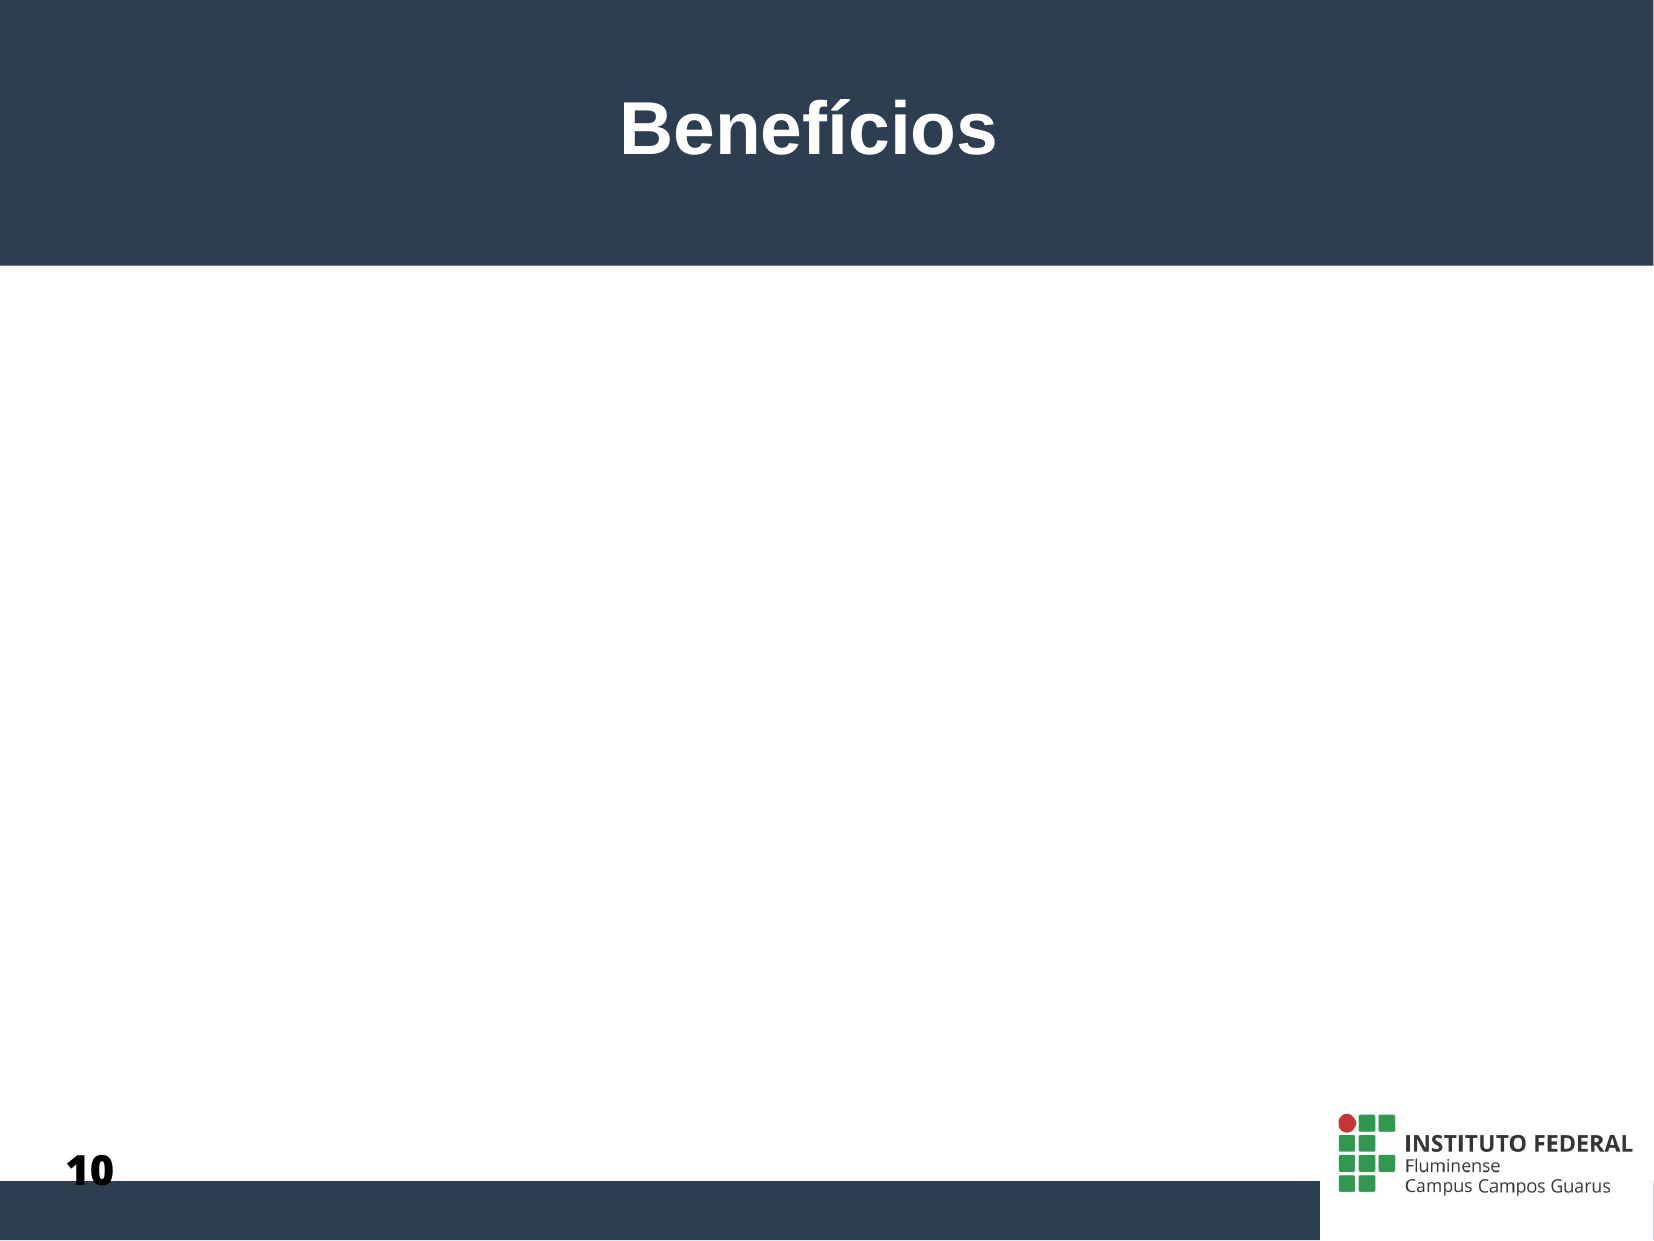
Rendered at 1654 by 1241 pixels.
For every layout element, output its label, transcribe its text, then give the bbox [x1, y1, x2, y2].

title Benefícios [59, 49, 1595, 207]
picture [1320, 1074, 1654, 1241]
